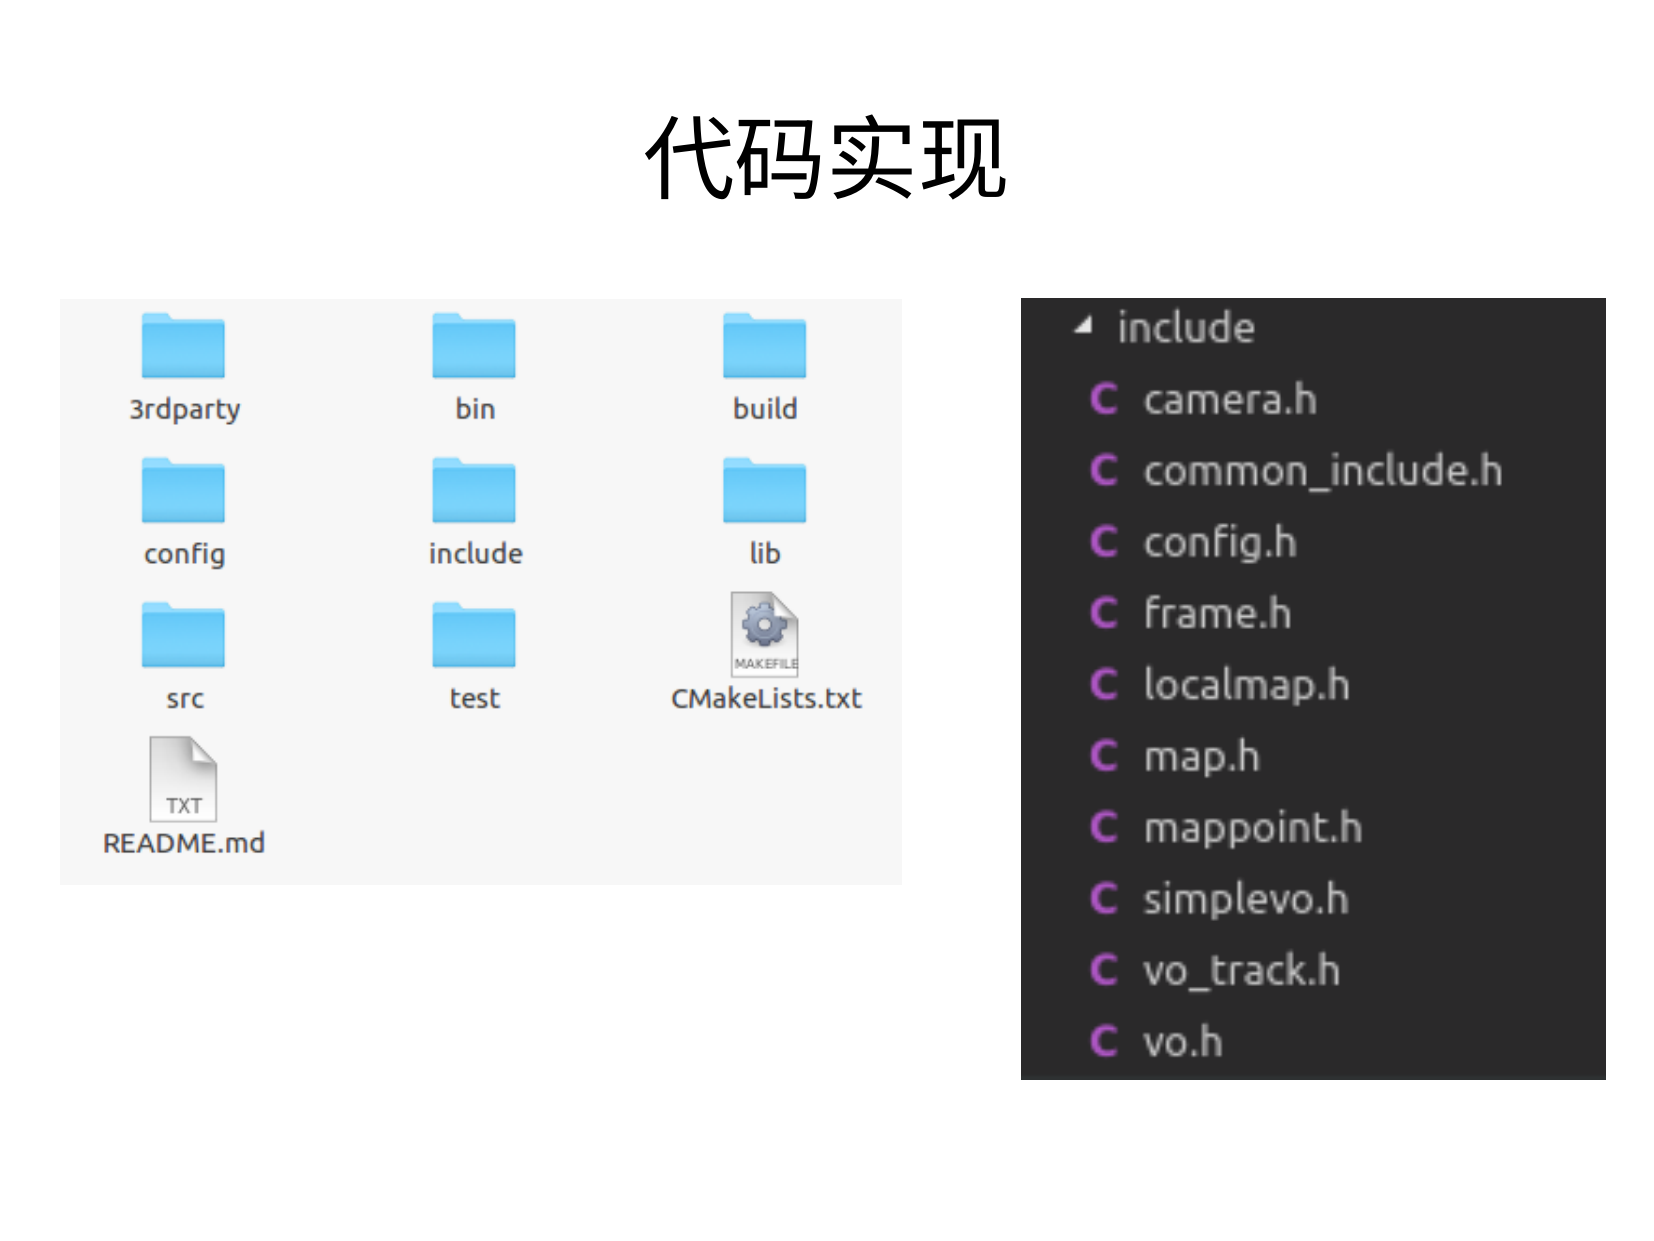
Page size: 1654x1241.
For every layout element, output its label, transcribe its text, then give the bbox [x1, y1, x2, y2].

picture [60, 299, 902, 886]
picture [1021, 298, 1606, 1081]
title 代码实现 [82, 49, 1571, 257]
